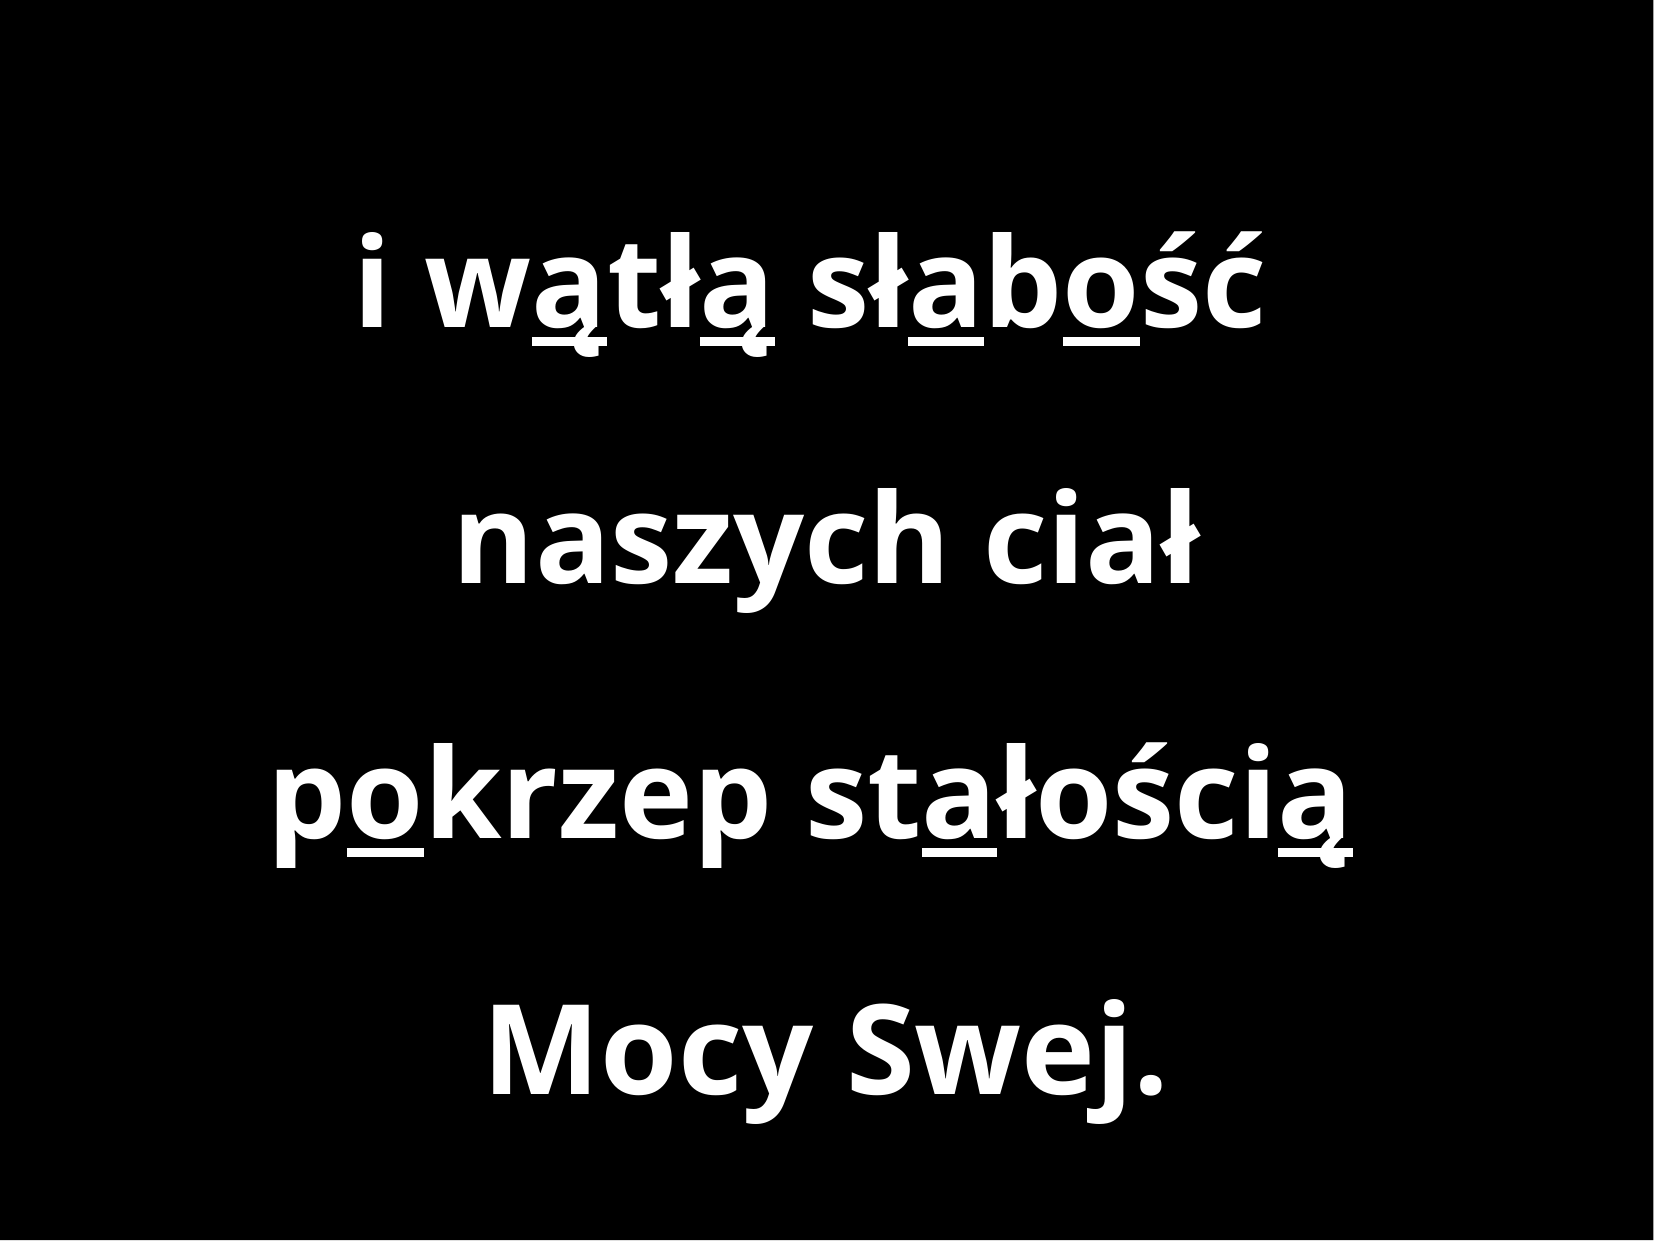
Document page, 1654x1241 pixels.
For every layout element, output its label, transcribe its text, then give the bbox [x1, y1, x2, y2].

title i wątłą słabość naszych ciał pokrzep stałością Mocy Swej. [0, 0, 1654, 1241]
